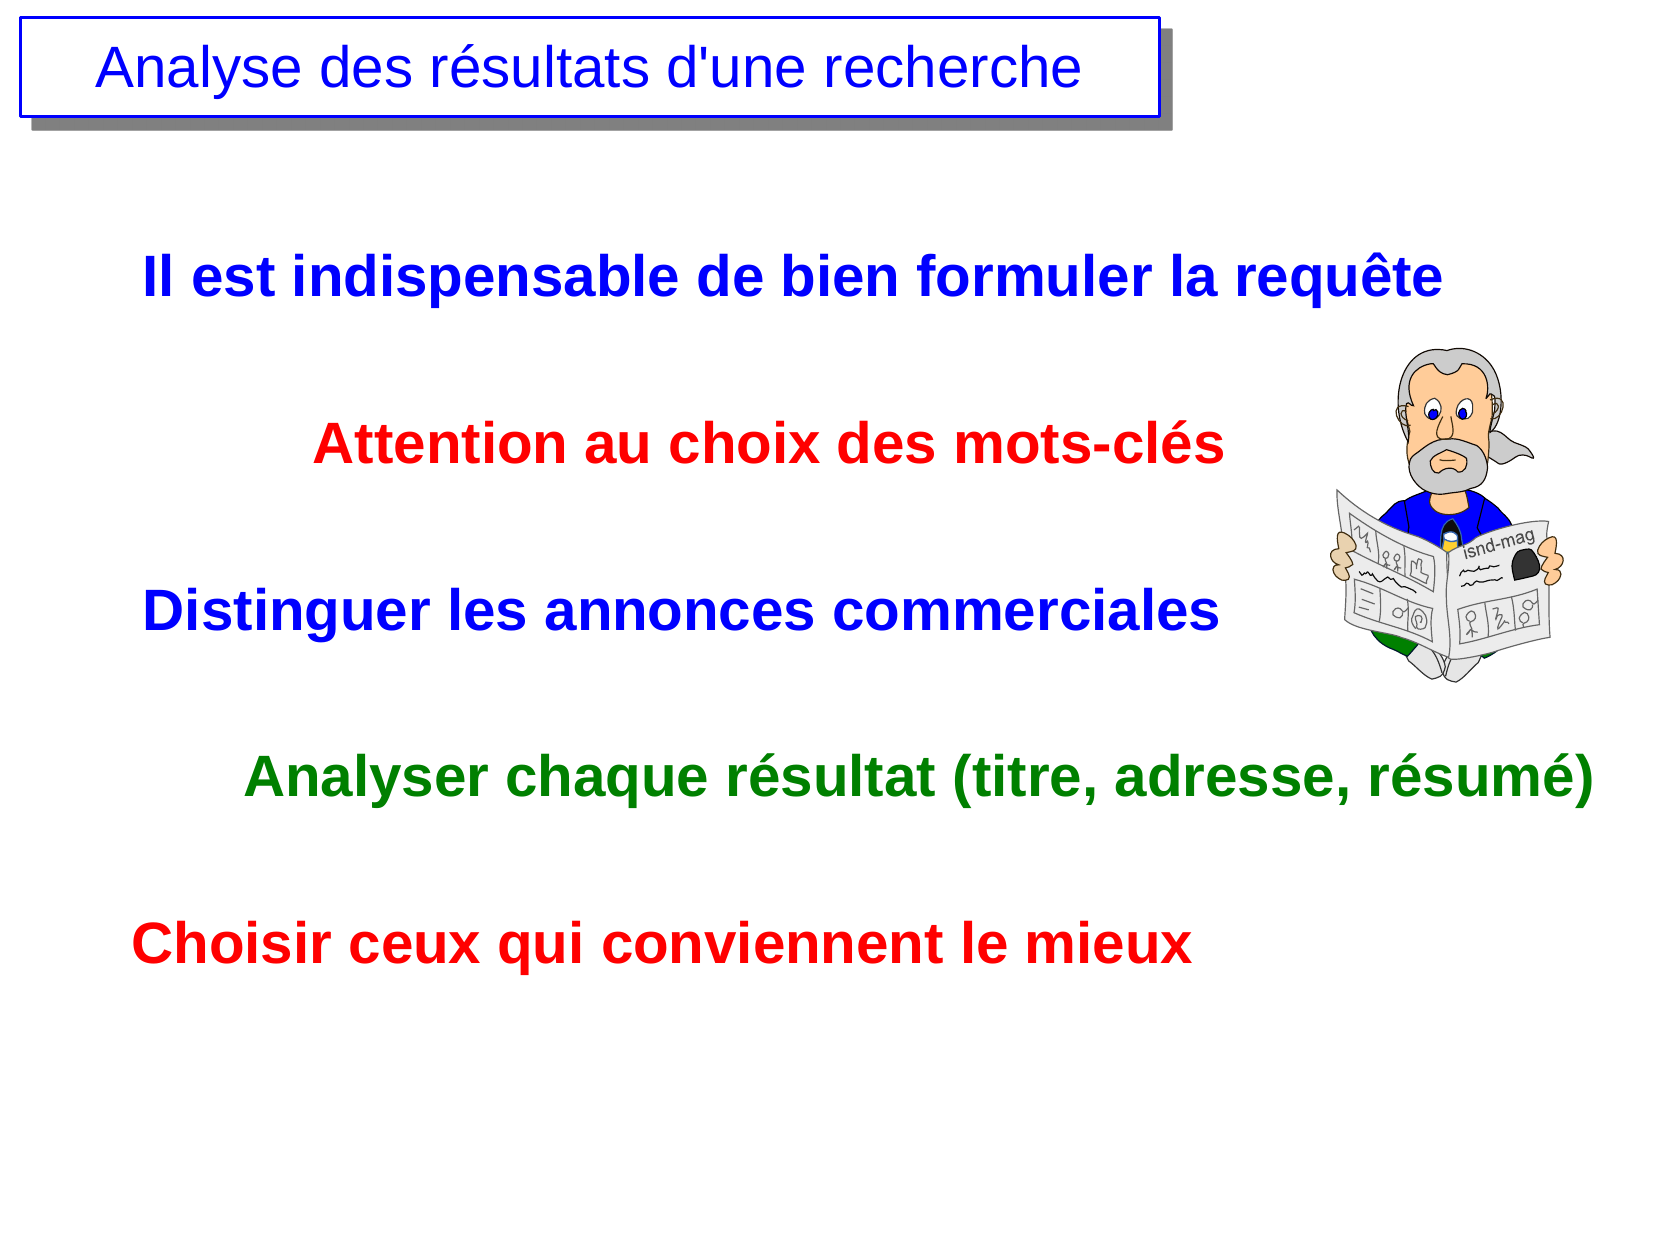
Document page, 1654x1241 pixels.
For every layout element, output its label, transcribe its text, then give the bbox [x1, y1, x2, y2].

text_box Analyser chaque résultat (titre, adresse, résumé) [228, 736, 1611, 817]
text_box Choisir ceux qui conviennent le mieux [116, 903, 1210, 984]
text_box Attention au choix des mots-clés [297, 403, 1242, 483]
text_box [1330, 348, 1564, 683]
text_box Distinguer les annonces commerciales [128, 569, 1238, 650]
text_box Analyse des résultats d'une recherche [20, 17, 1160, 117]
text_box Il est indispensable de bien formuler la requête [128, 236, 1461, 317]
